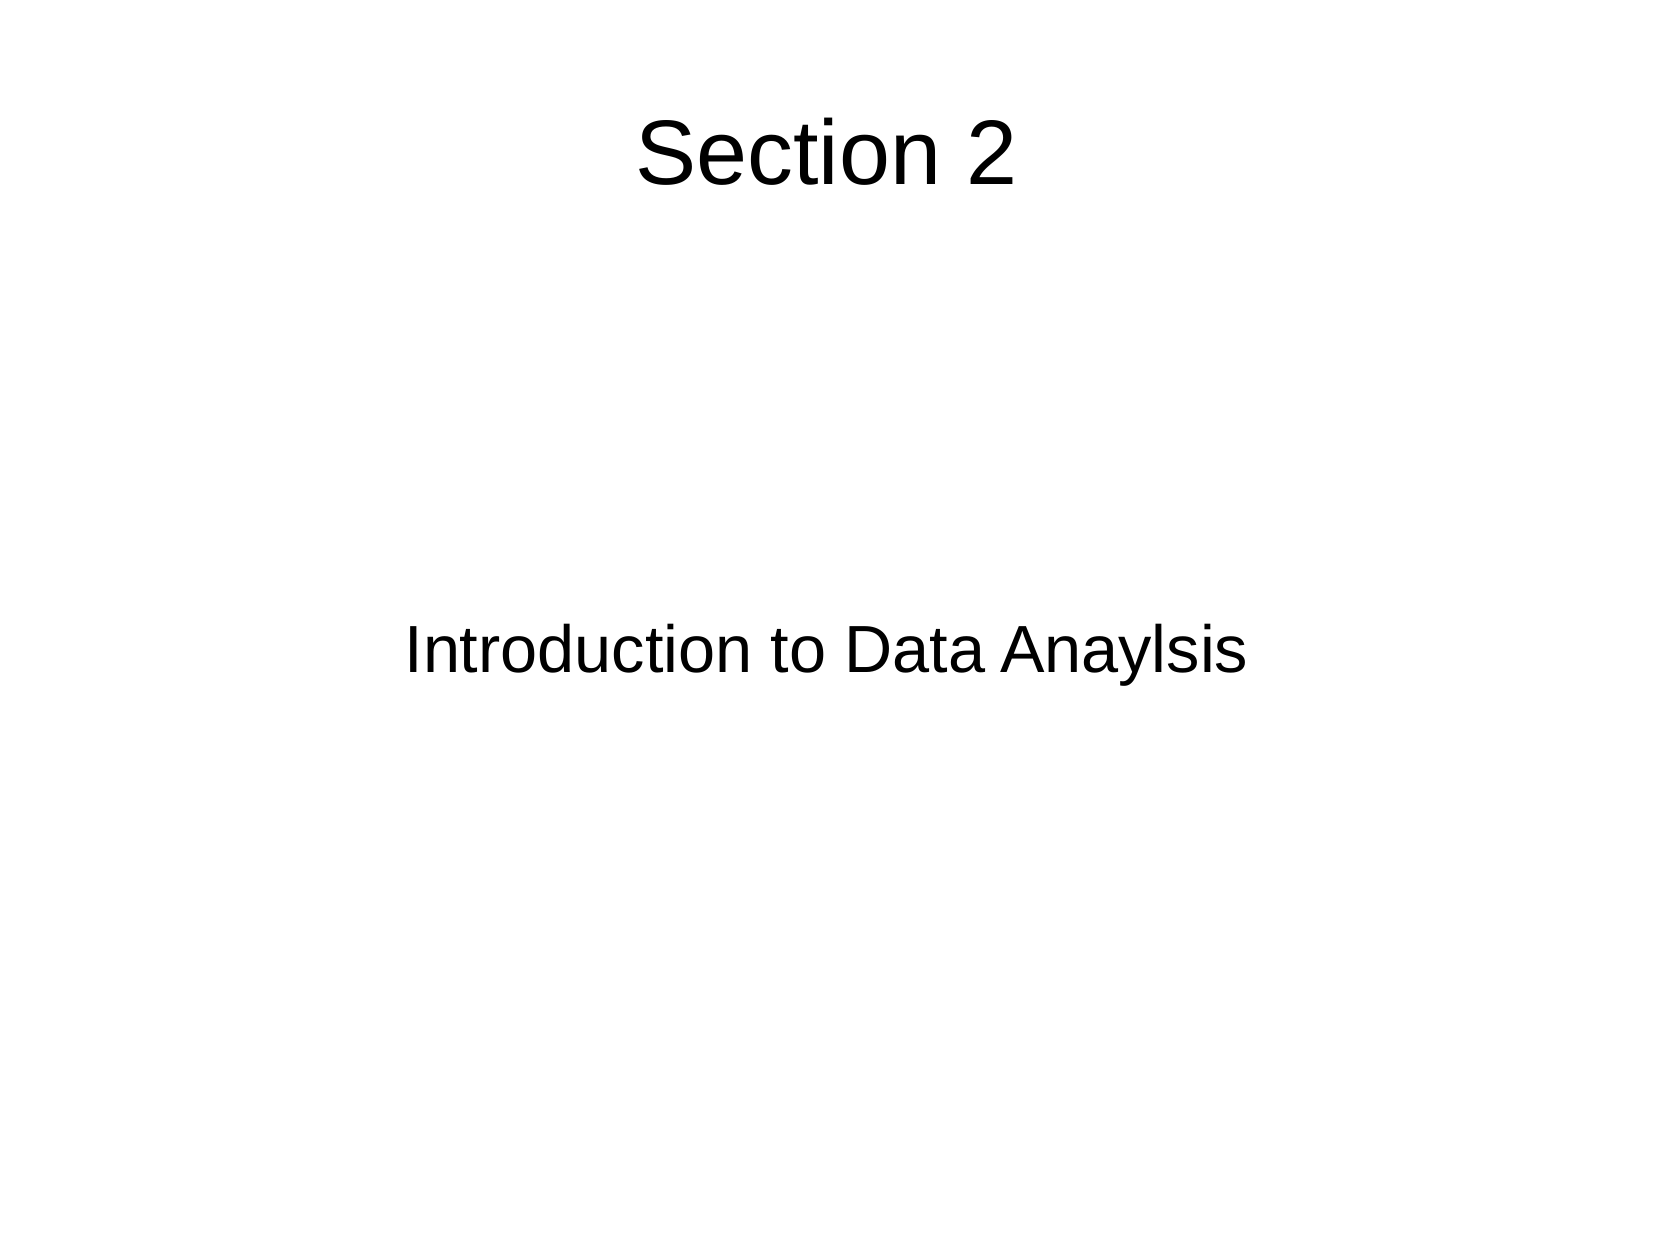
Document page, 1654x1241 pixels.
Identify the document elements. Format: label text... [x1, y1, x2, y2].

title Section 2 [82, 49, 1571, 257]
subtitle Introduction to Data Anaylsis [82, 290, 1571, 1010]
